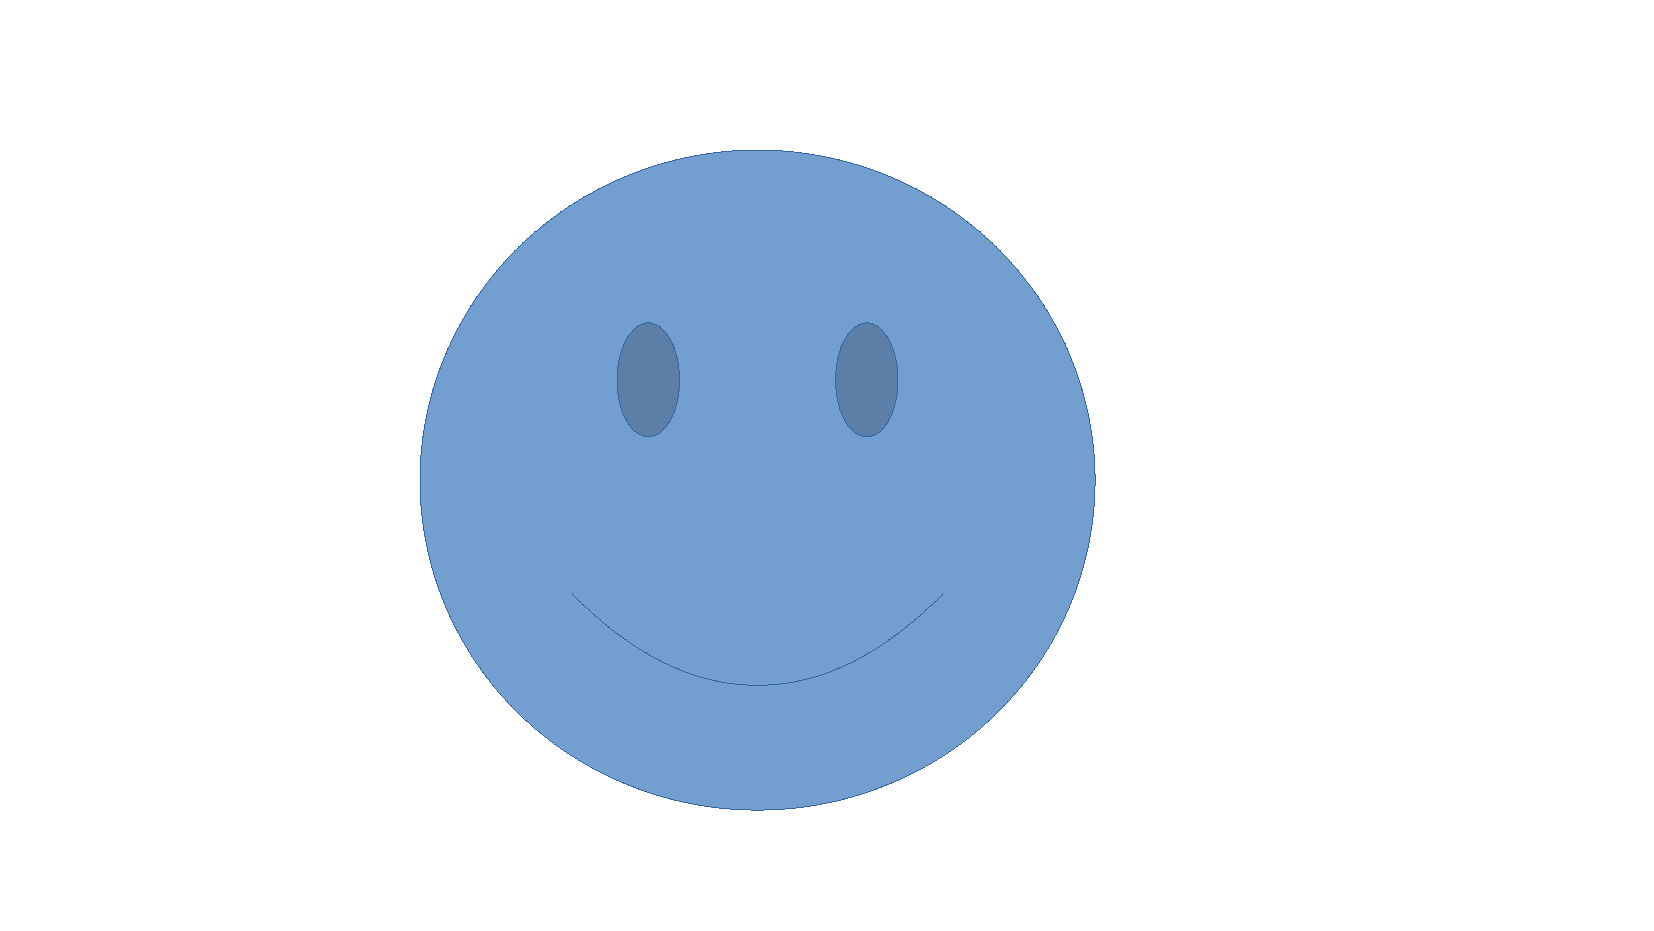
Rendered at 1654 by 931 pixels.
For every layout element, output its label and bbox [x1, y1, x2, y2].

text_box [420, 150, 1096, 811]
